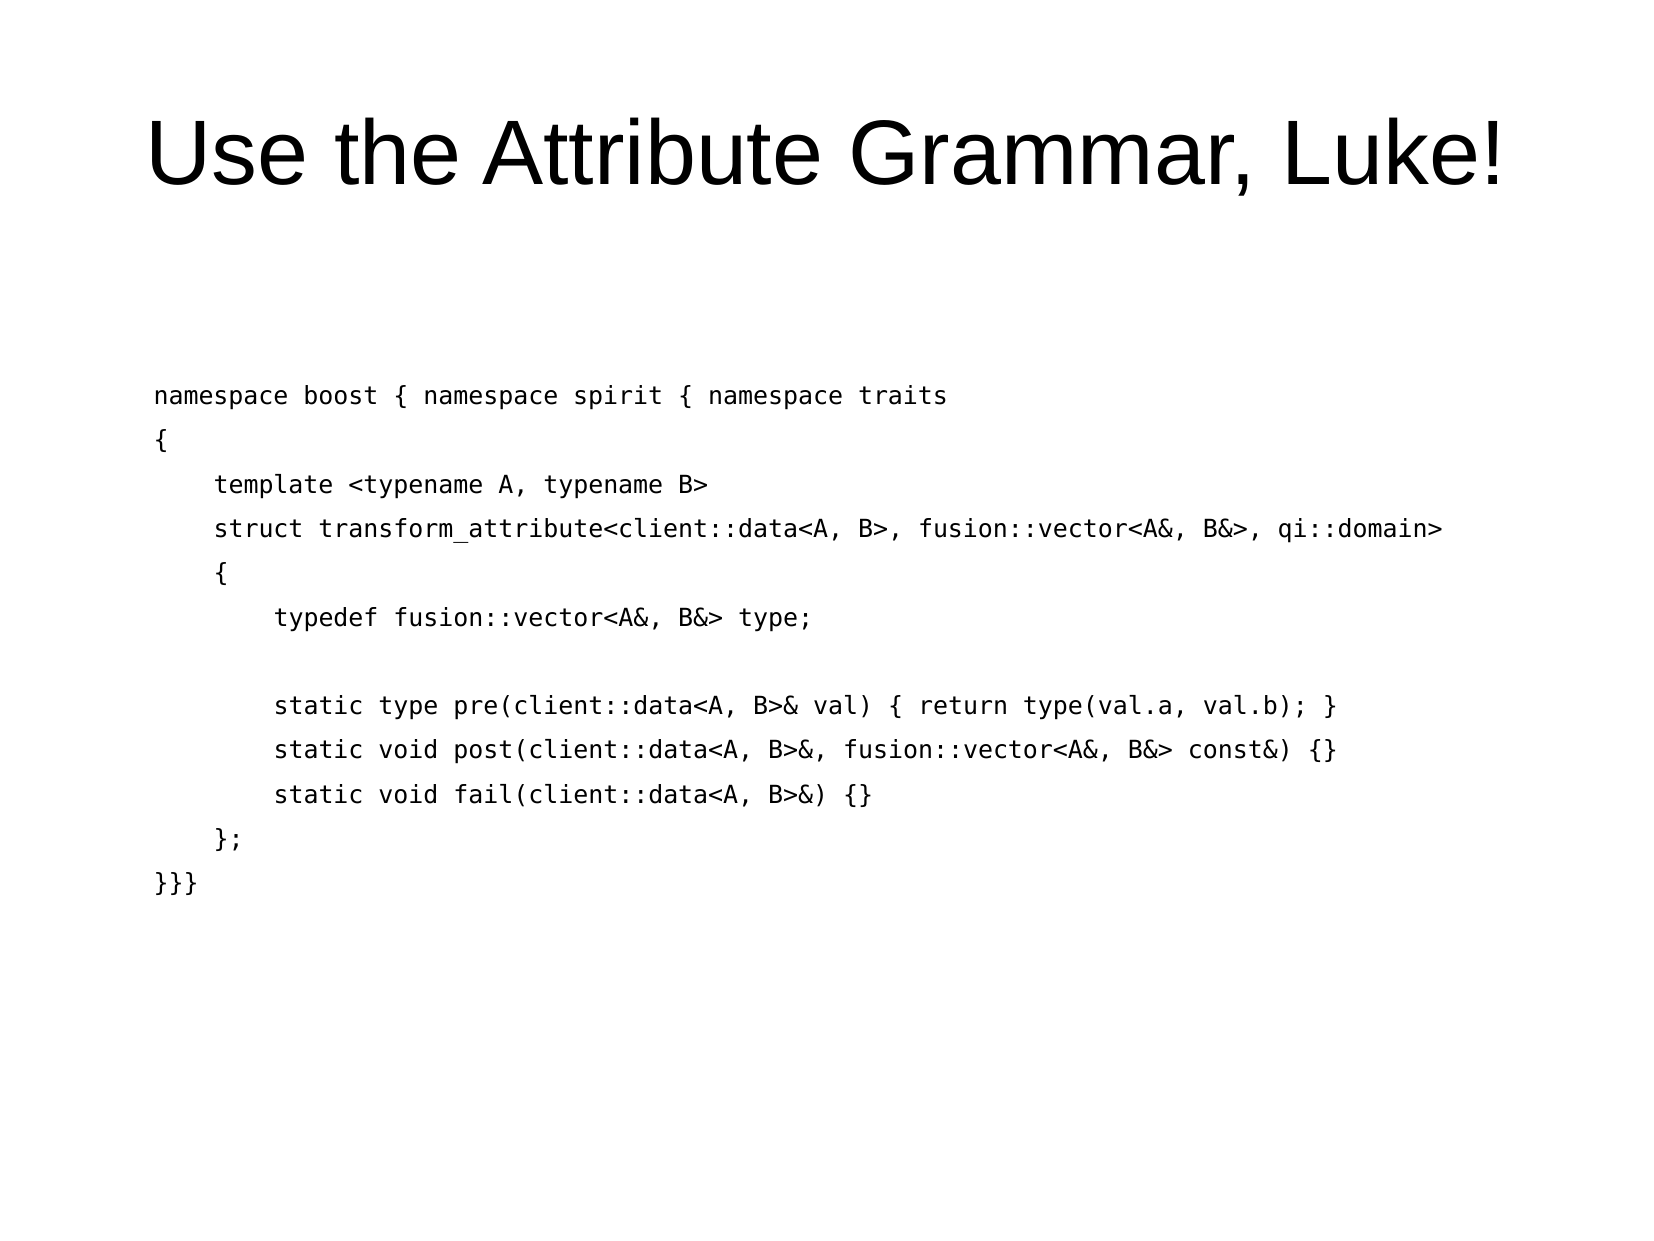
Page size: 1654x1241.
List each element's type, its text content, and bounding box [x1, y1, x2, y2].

list namespace boost { namespace spirit { namespace traits { template <typename A, typename B> struct transform_attribute<client::data<A, B>, fusion::vector<A&, B&>, qi::domain> { typedef fusion::vector<A&, B&> type; static type pre(client::data<A, B>& val) { return type(val.a, val.b); } static void post(client::data<A, B>&, fusion::vector<A&, B&> const&) {} static void fail(client::data<A, B>&) {} }; }}} [82, 336, 1571, 1034]
title Use the Attribute Grammar, Luke! [82, 49, 1571, 257]
